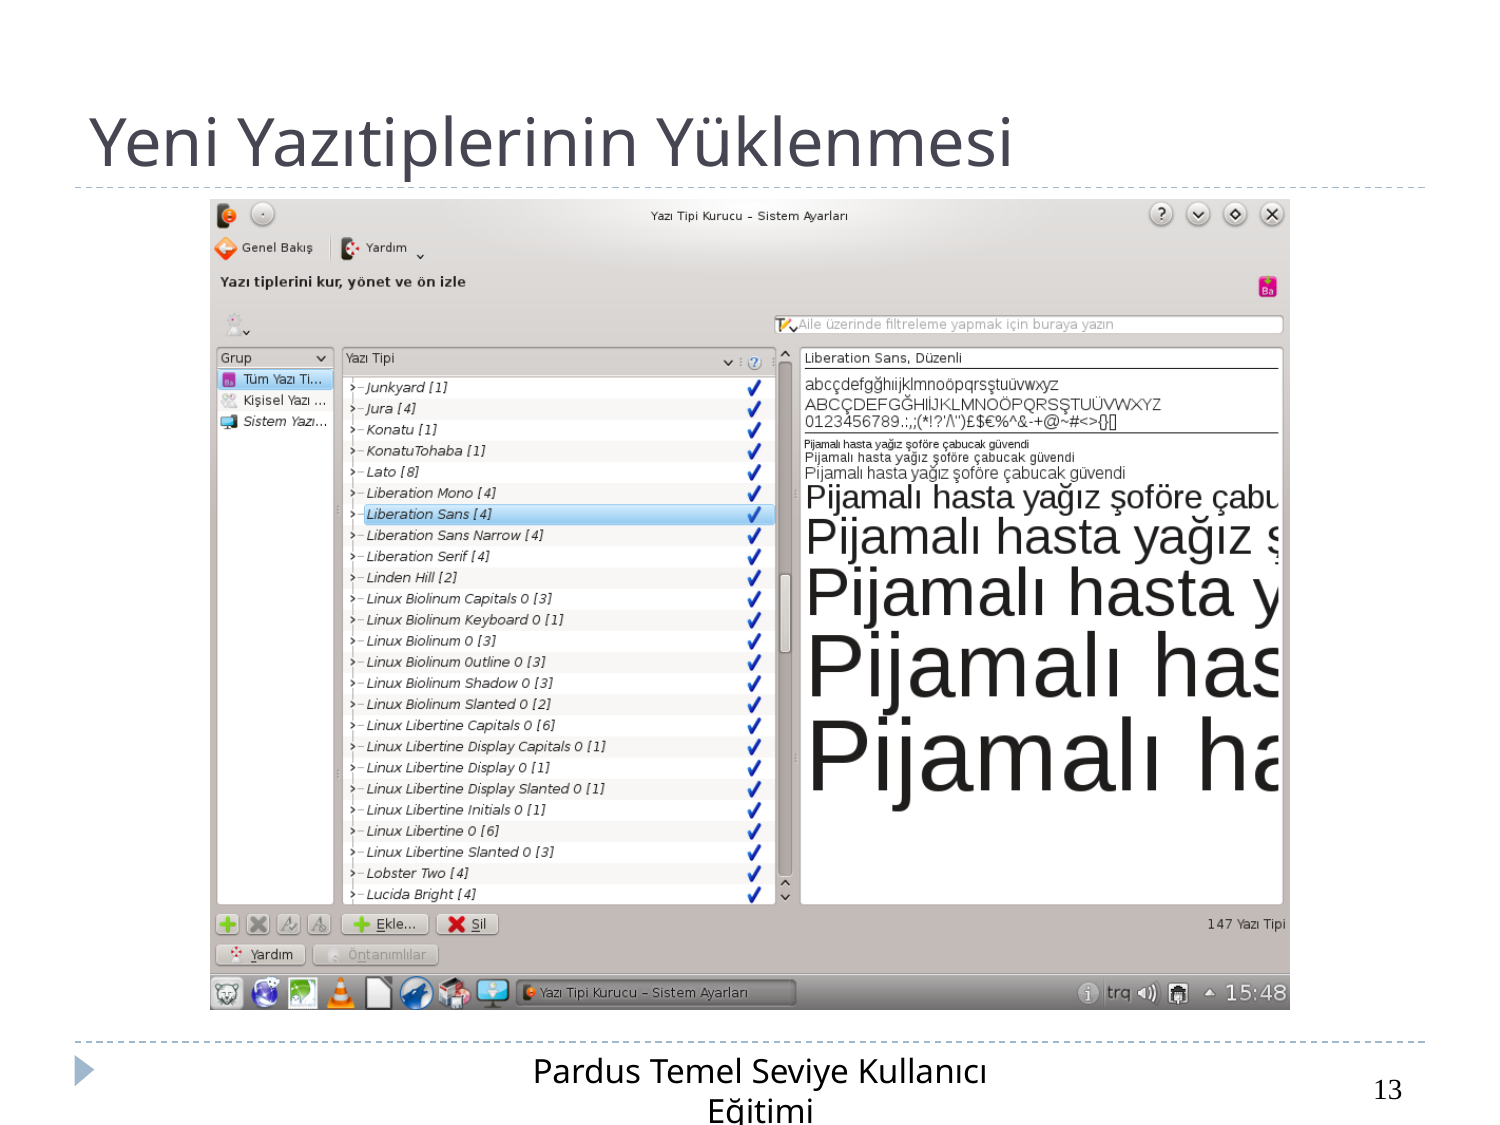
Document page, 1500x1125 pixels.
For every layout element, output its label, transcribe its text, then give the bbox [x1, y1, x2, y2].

title Yeni Yazıtiplerinin Yüklenmesi [75, 24, 1425, 188]
picture [210, 199, 1290, 1010]
